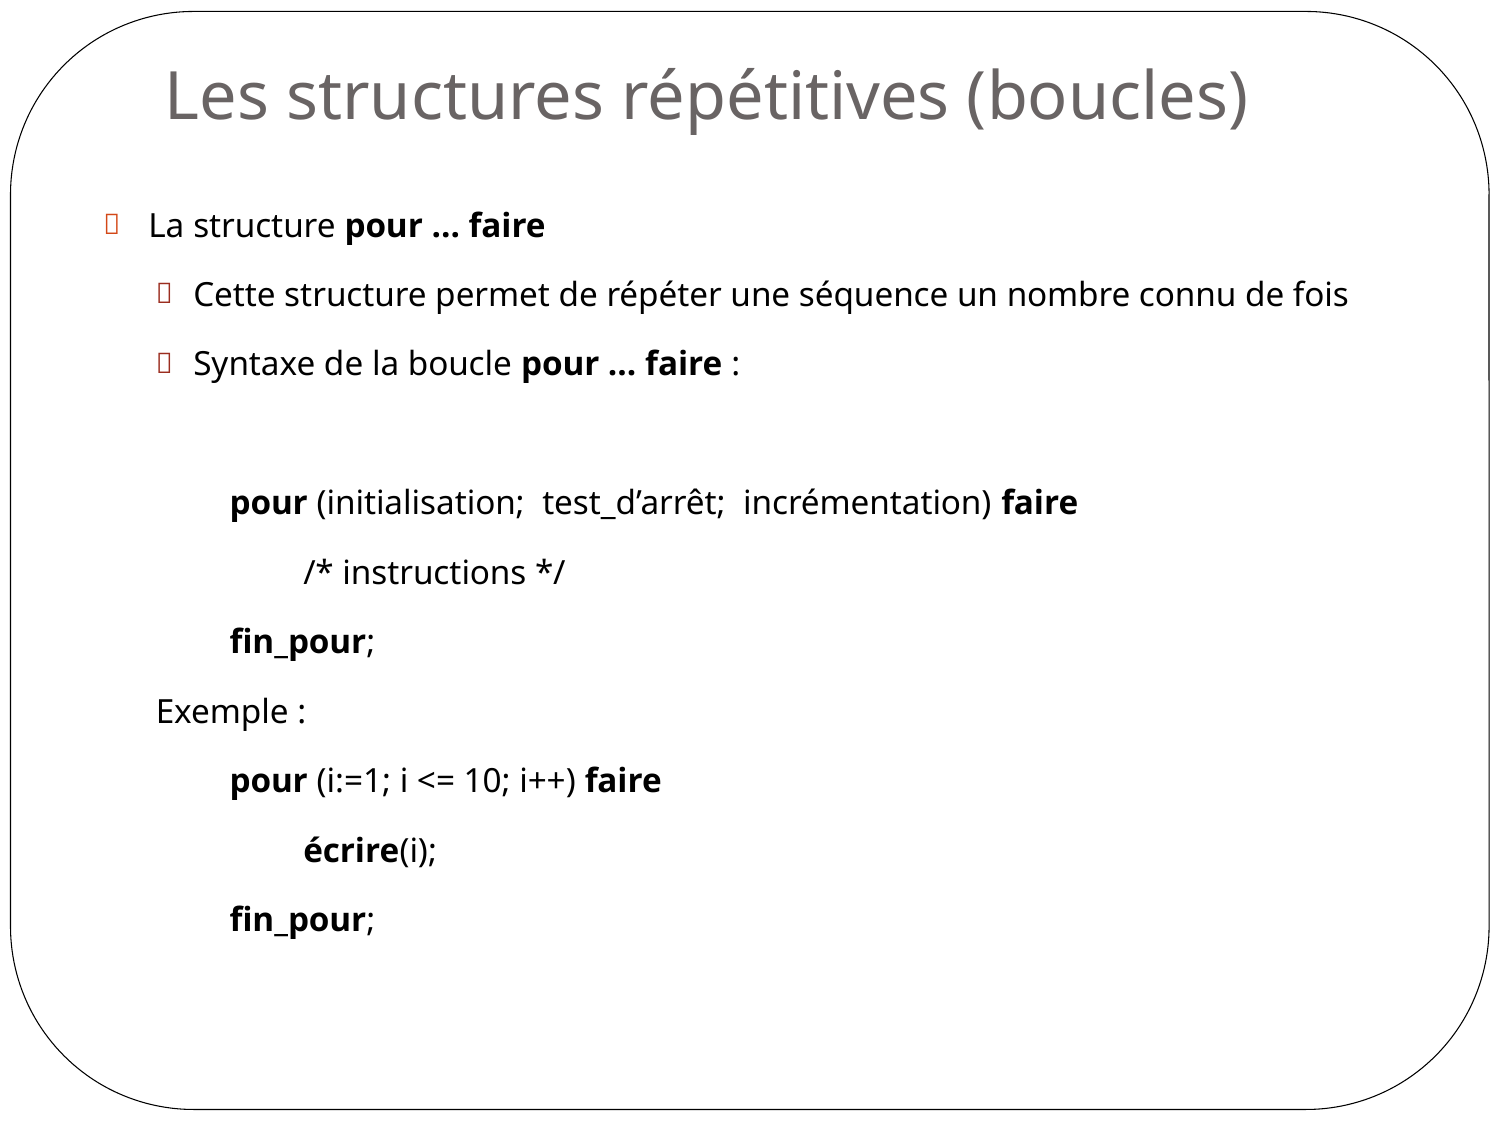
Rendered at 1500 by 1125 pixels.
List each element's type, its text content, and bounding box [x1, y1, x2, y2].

list La structure pour … faire Cette structure permet de répéter une séquence un nombre connu de fois Syntaxe de la boucle pour … faire : pour (initialisation; test_d’arrêt; incrémentation) faire /* instructions */ fin_pour; Exemple : pour (i:=1; i <= 10; i++) faire écrire(i); fin_pour; [88, 196, 1425, 1047]
title Les structures répétitives (boucles) [150, 45, 1425, 173]
